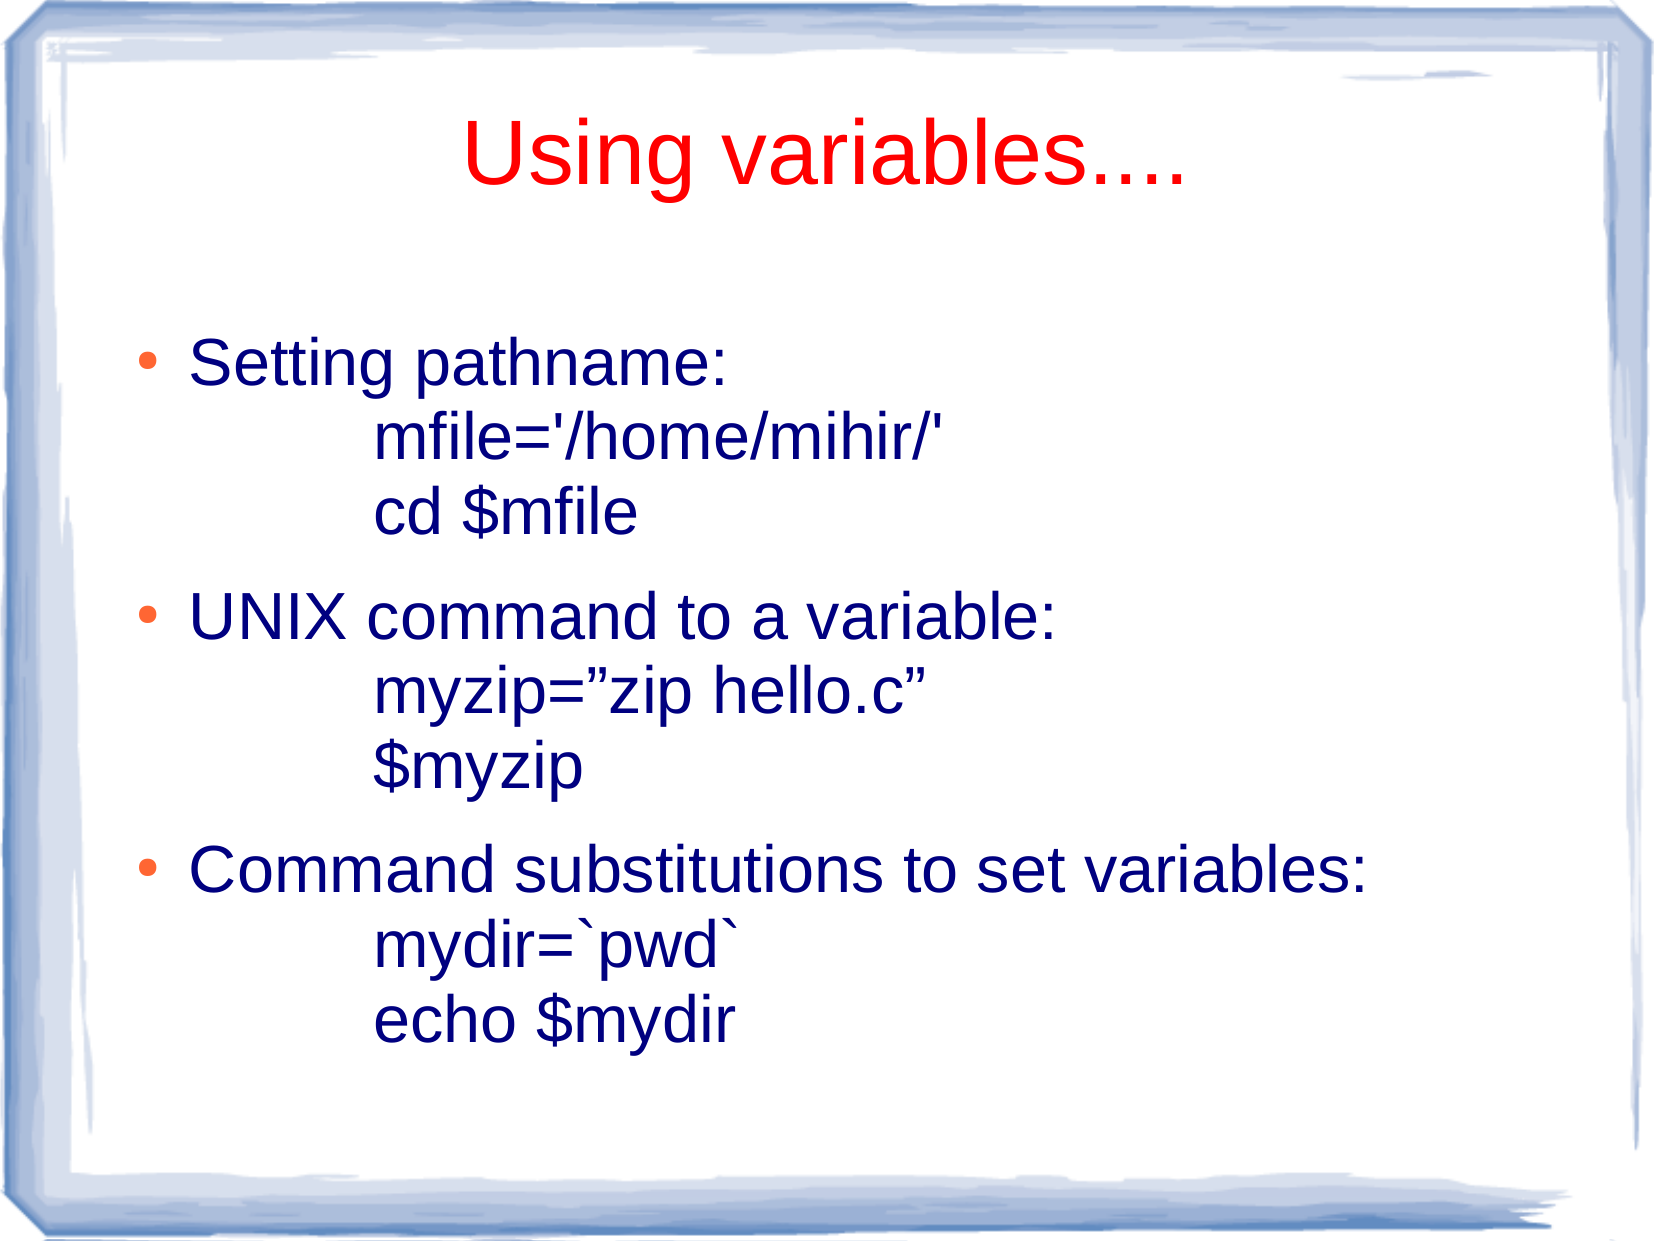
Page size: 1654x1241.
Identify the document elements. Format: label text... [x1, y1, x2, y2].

list Setting pathname: mfile='/home/mihir/' cd $mfile UNIX command to a variable: myzip=”zip hello.c” $myzip Command substitutions to set variables: mydir=`pwd` echo $mydir [118, 324, 1571, 1057]
title Using variables.... [82, 56, 1571, 250]
picture [0, 0, 1654, 1241]
